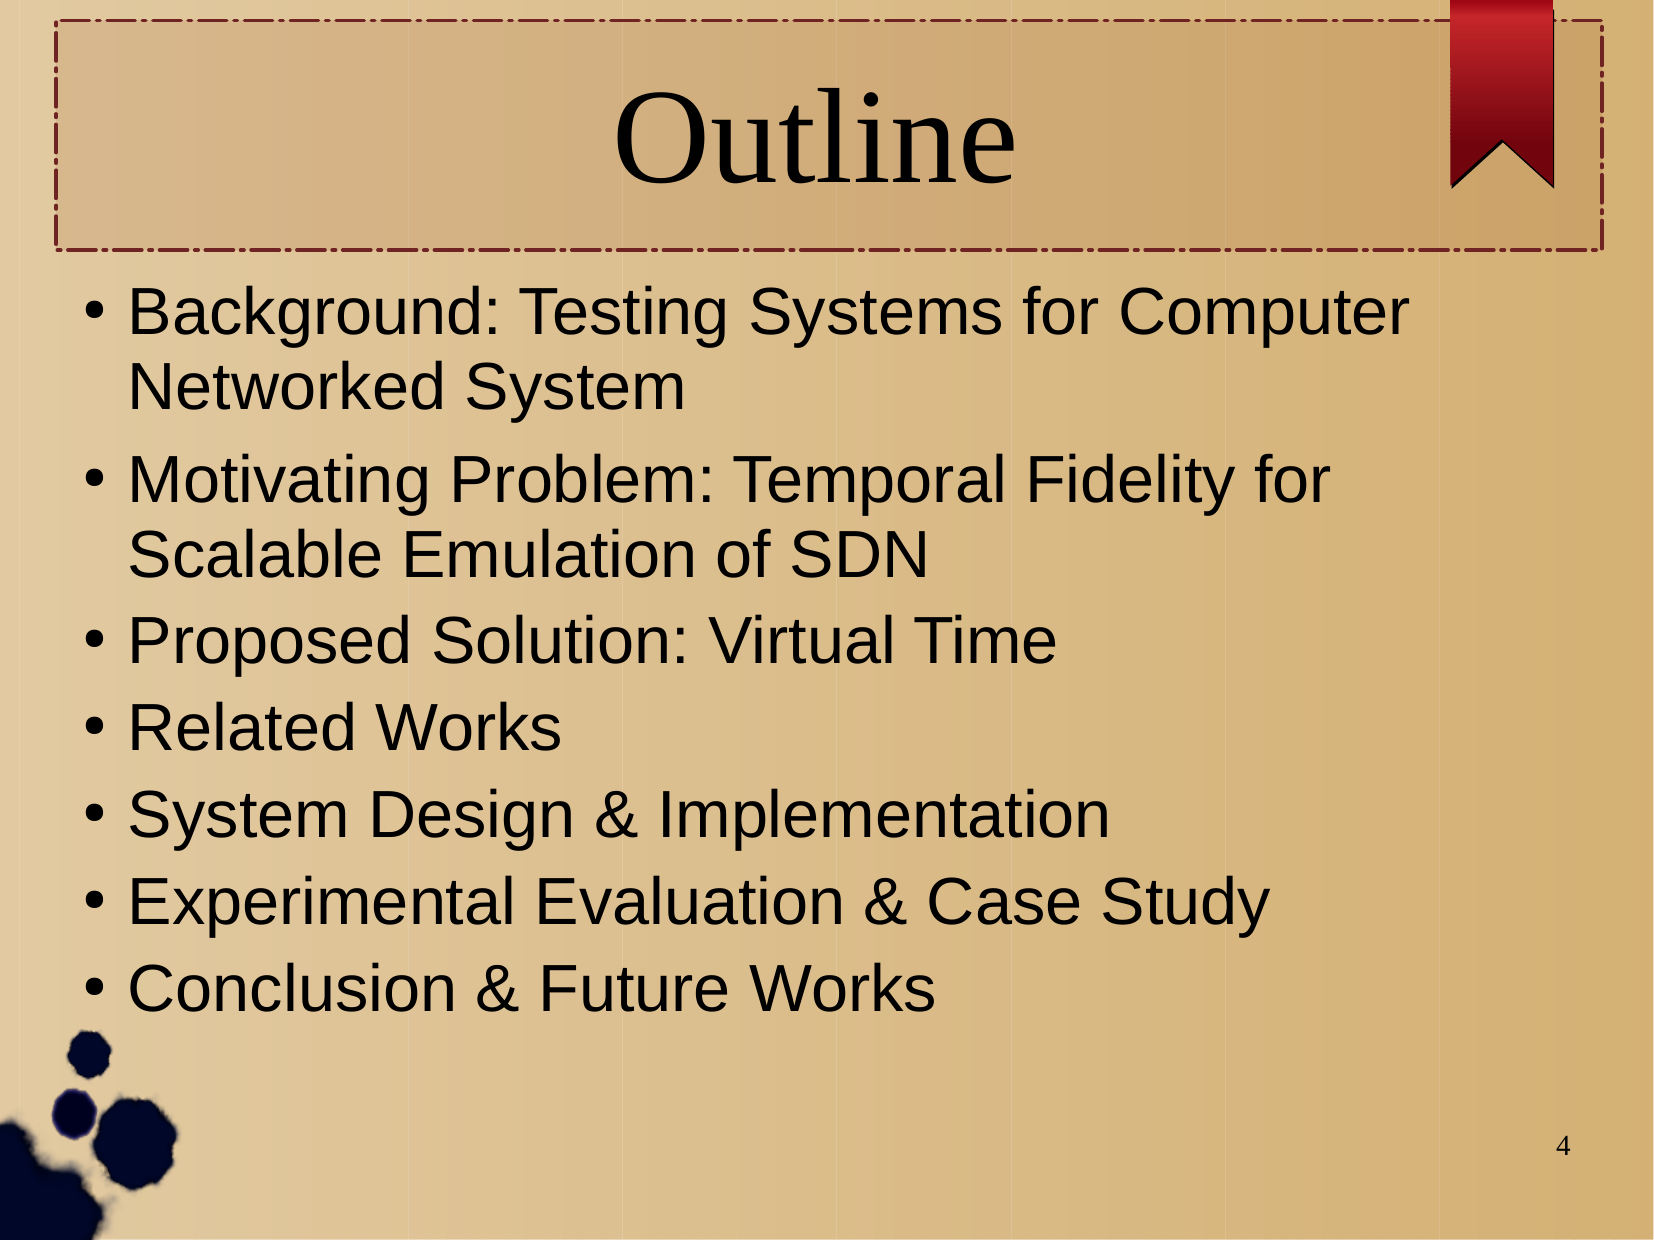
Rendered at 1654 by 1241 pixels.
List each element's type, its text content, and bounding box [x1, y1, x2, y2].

title Outline [71, 32, 1561, 241]
subtitle Background: Testing Systems for Computer Networked System Motivating Problem: Temporal Fidelity for Scalable Emulation of SDN Proposed Solution: Virtual Time Related Works System Design & Implementation Experimental Evaluation & Case Study Conclusion & Future Works [82, 274, 1571, 1026]
